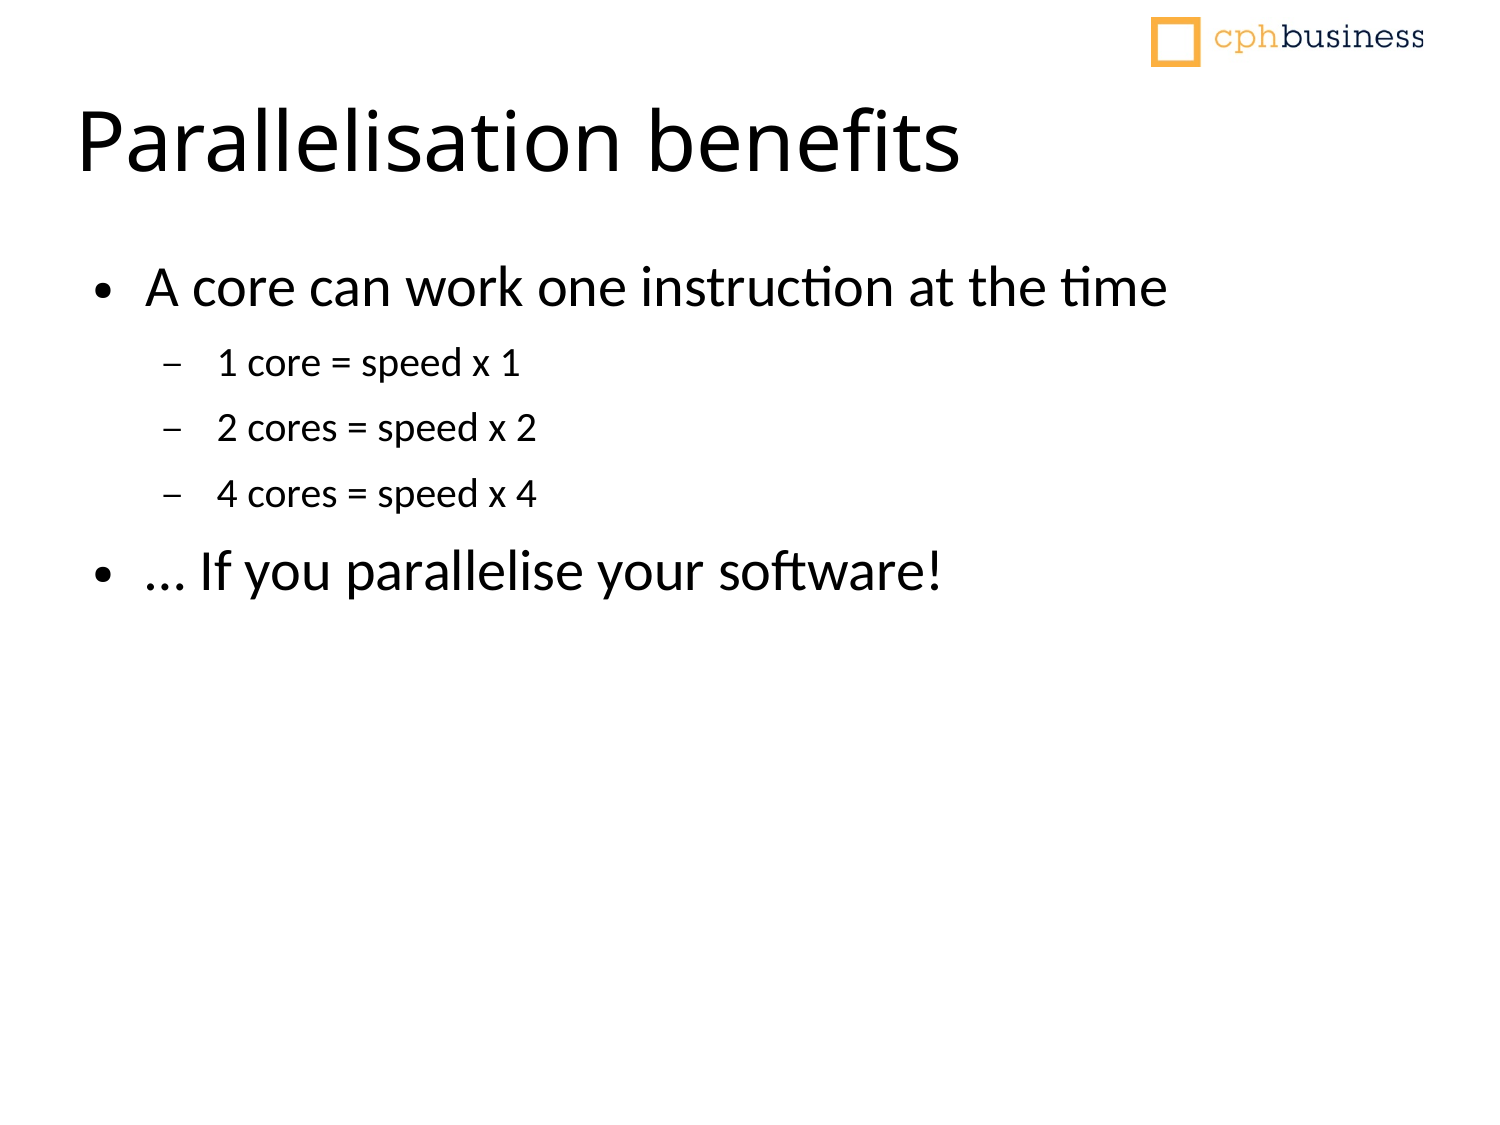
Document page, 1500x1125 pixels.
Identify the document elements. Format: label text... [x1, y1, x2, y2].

title Parallelisation benefits [75, 44, 1425, 233]
list A core can work one instruction at the time 1 core = speed x 1 2 cores = speed x 2 4 cores = speed x 4 … If you parallelise your software! [75, 263, 1425, 916]
picture [1151, 17, 1424, 44]
